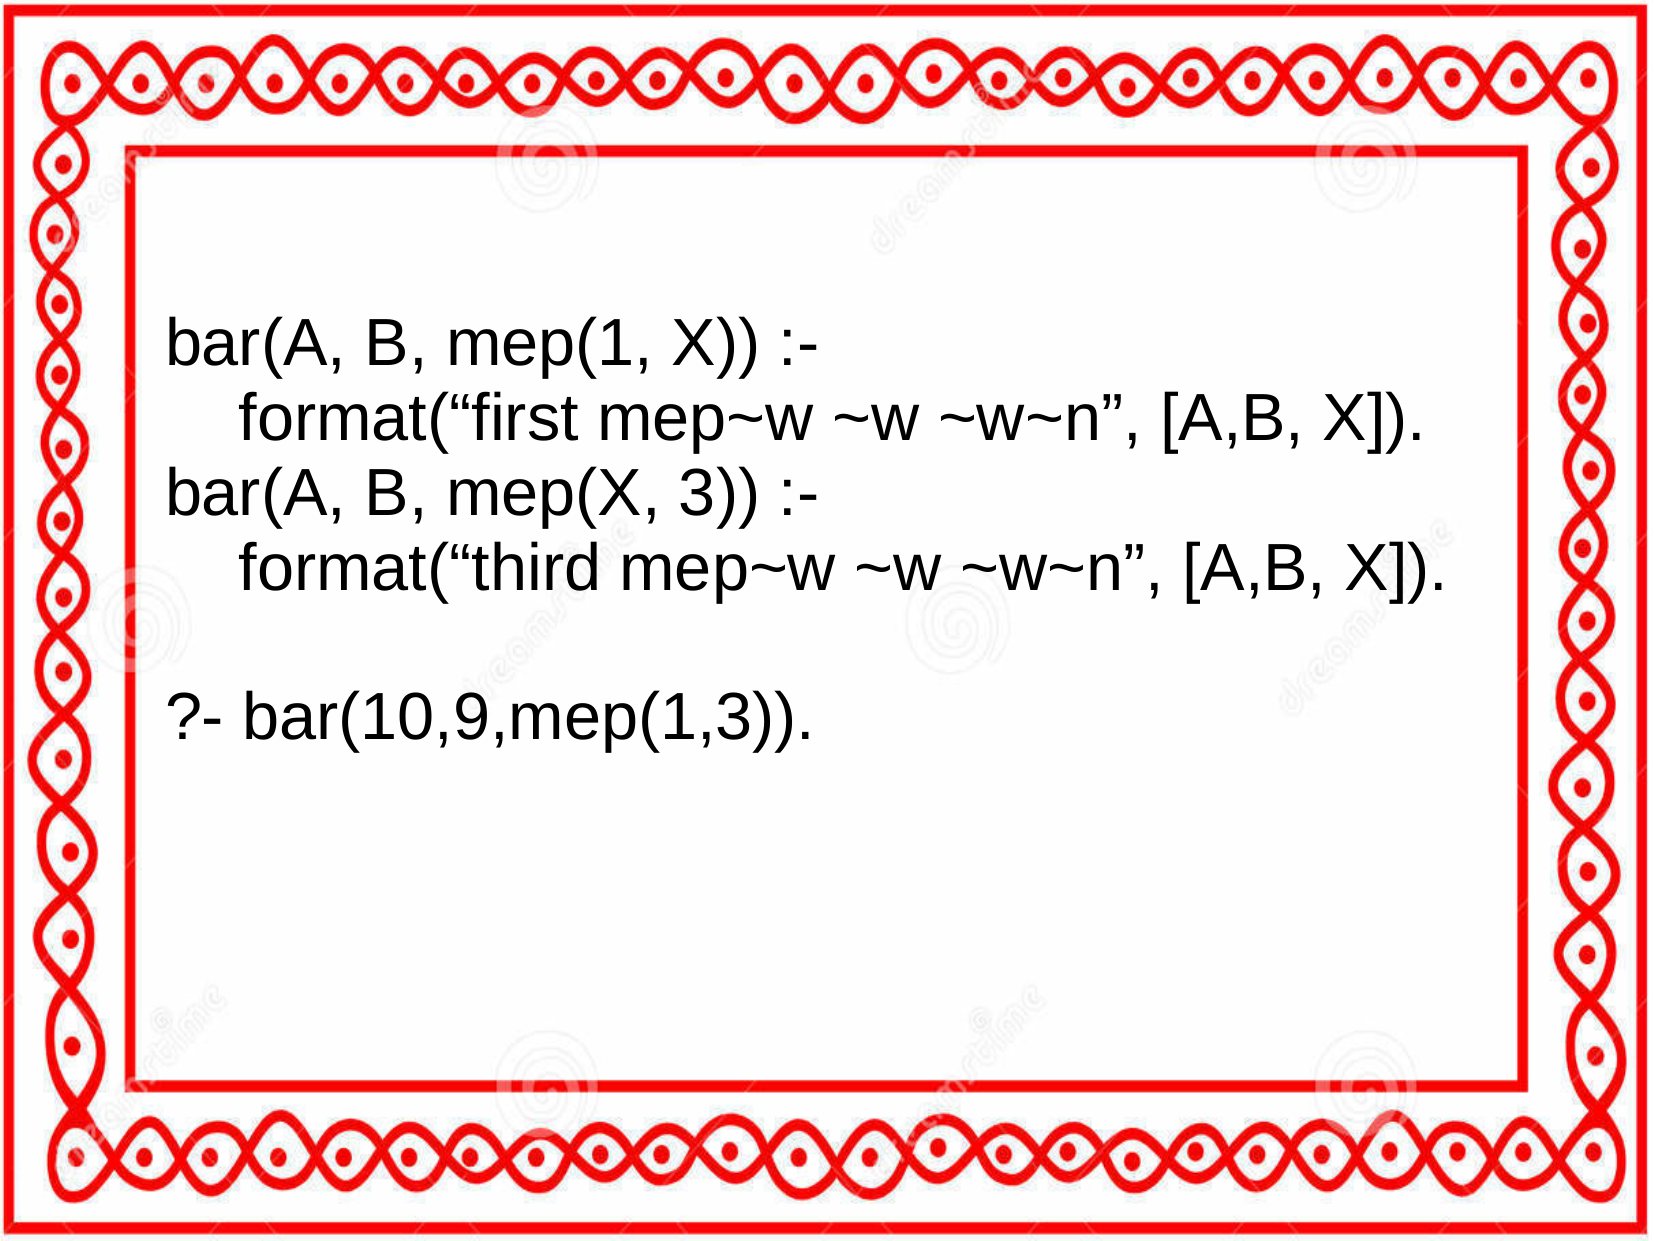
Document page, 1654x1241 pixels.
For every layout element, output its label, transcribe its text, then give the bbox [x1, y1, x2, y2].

picture [0, 0, 1654, 1241]
subtitle bar(A, B, mep(1, X)) :- format(“first mep~w ~w ~w~n”, [A,B, X]). bar(A, B, mep(X, 3)) :- format(“third mep~w ~w ~w~n”, [A,B, X]). ?- bar(10,9,mep(1,3)). [165, 49, 1571, 1010]
